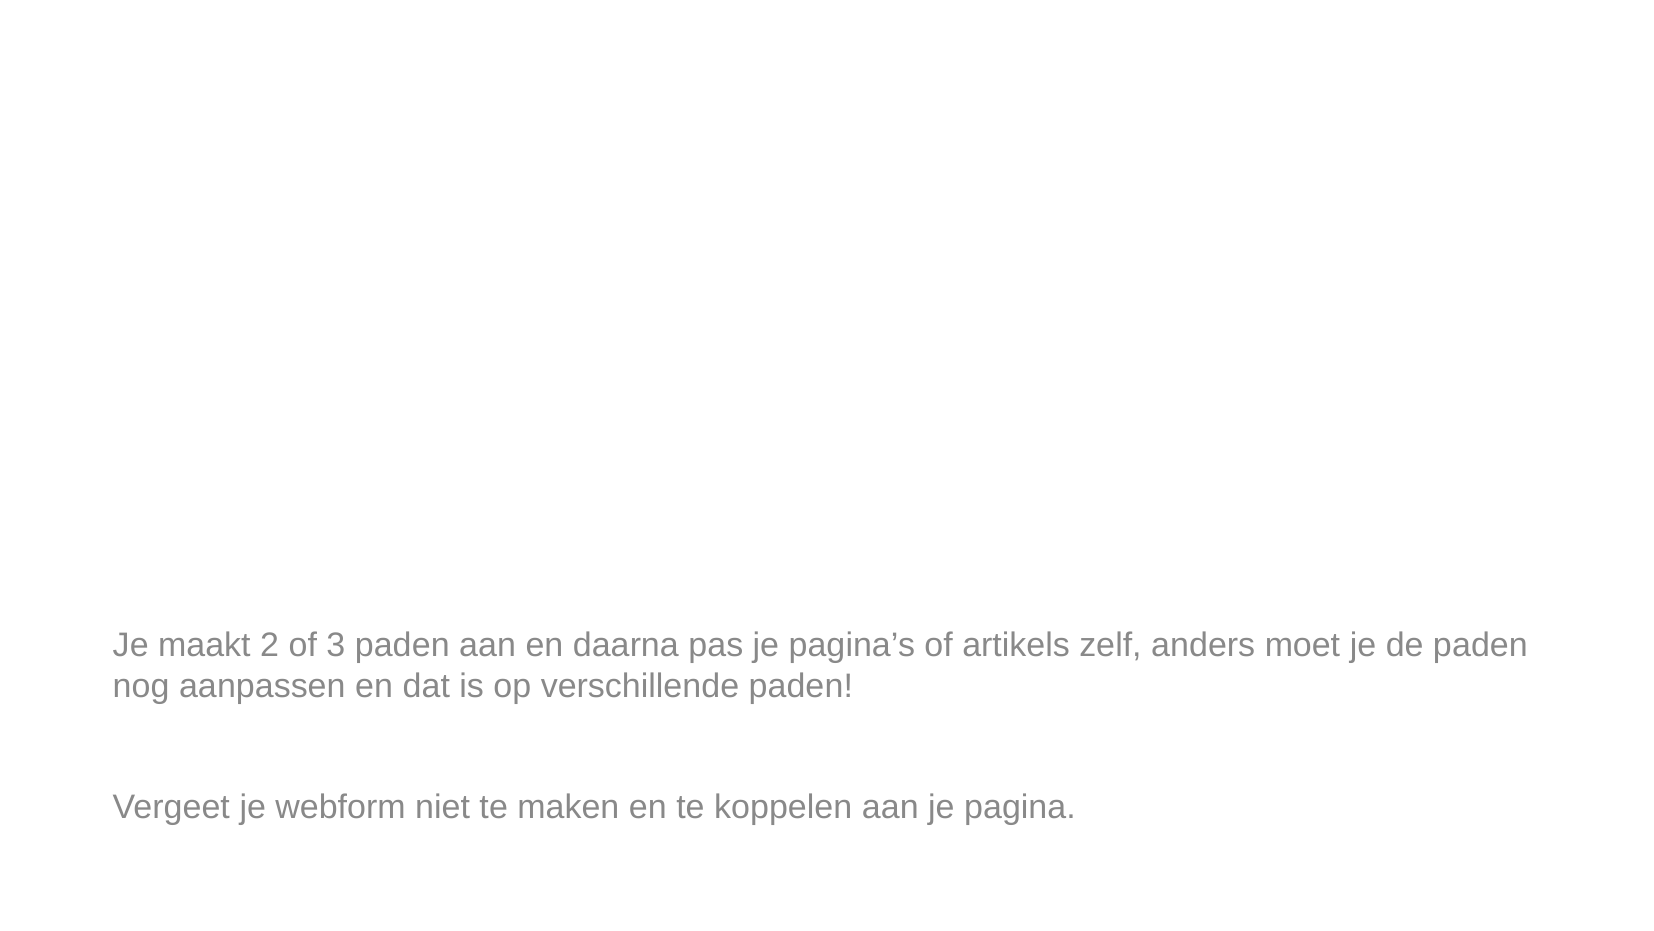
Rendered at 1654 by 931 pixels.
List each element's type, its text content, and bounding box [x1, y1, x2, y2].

list Je maakt 2 of 3 paden aan en daarna pas je pagina’s of artikels zelf, anders moet je de paden nog aanpassen en dat is op verschillende paden! Vergeet je webform niet te maken en te koppelen aan je pagina. [112, 96, 1540, 827]
